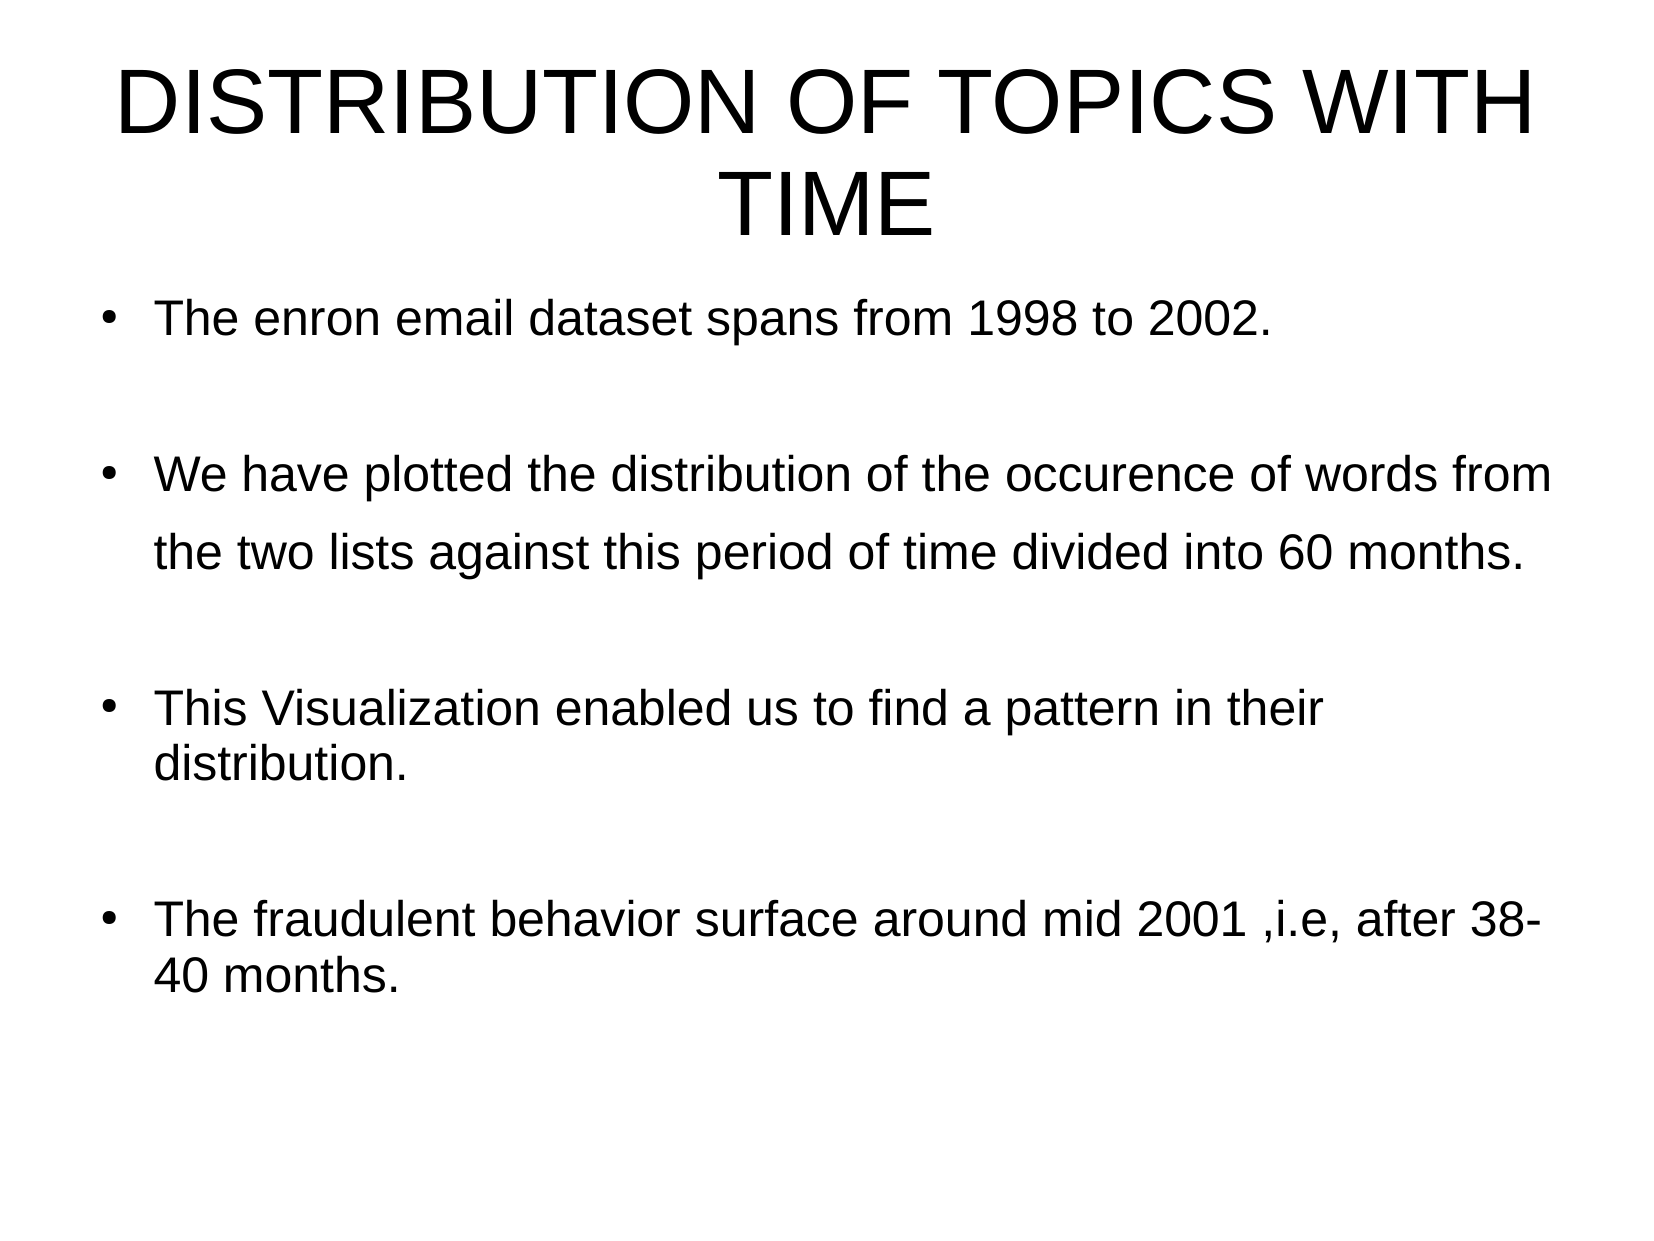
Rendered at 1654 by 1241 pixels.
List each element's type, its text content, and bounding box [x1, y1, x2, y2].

list The enron email dataset spans from 1998 to 2002. We have plotted the distribution of the occurence of words from the two lists against this period of time divided into 60 months. This Visualization enabled us to find a pattern in their distribution. The fraudulent behavior surface around mid 2001 ,i.e, after 38-40 months. [82, 290, 1571, 1010]
title DISTRIBUTION OF TOPICS WITH TIME [82, 49, 1571, 257]
